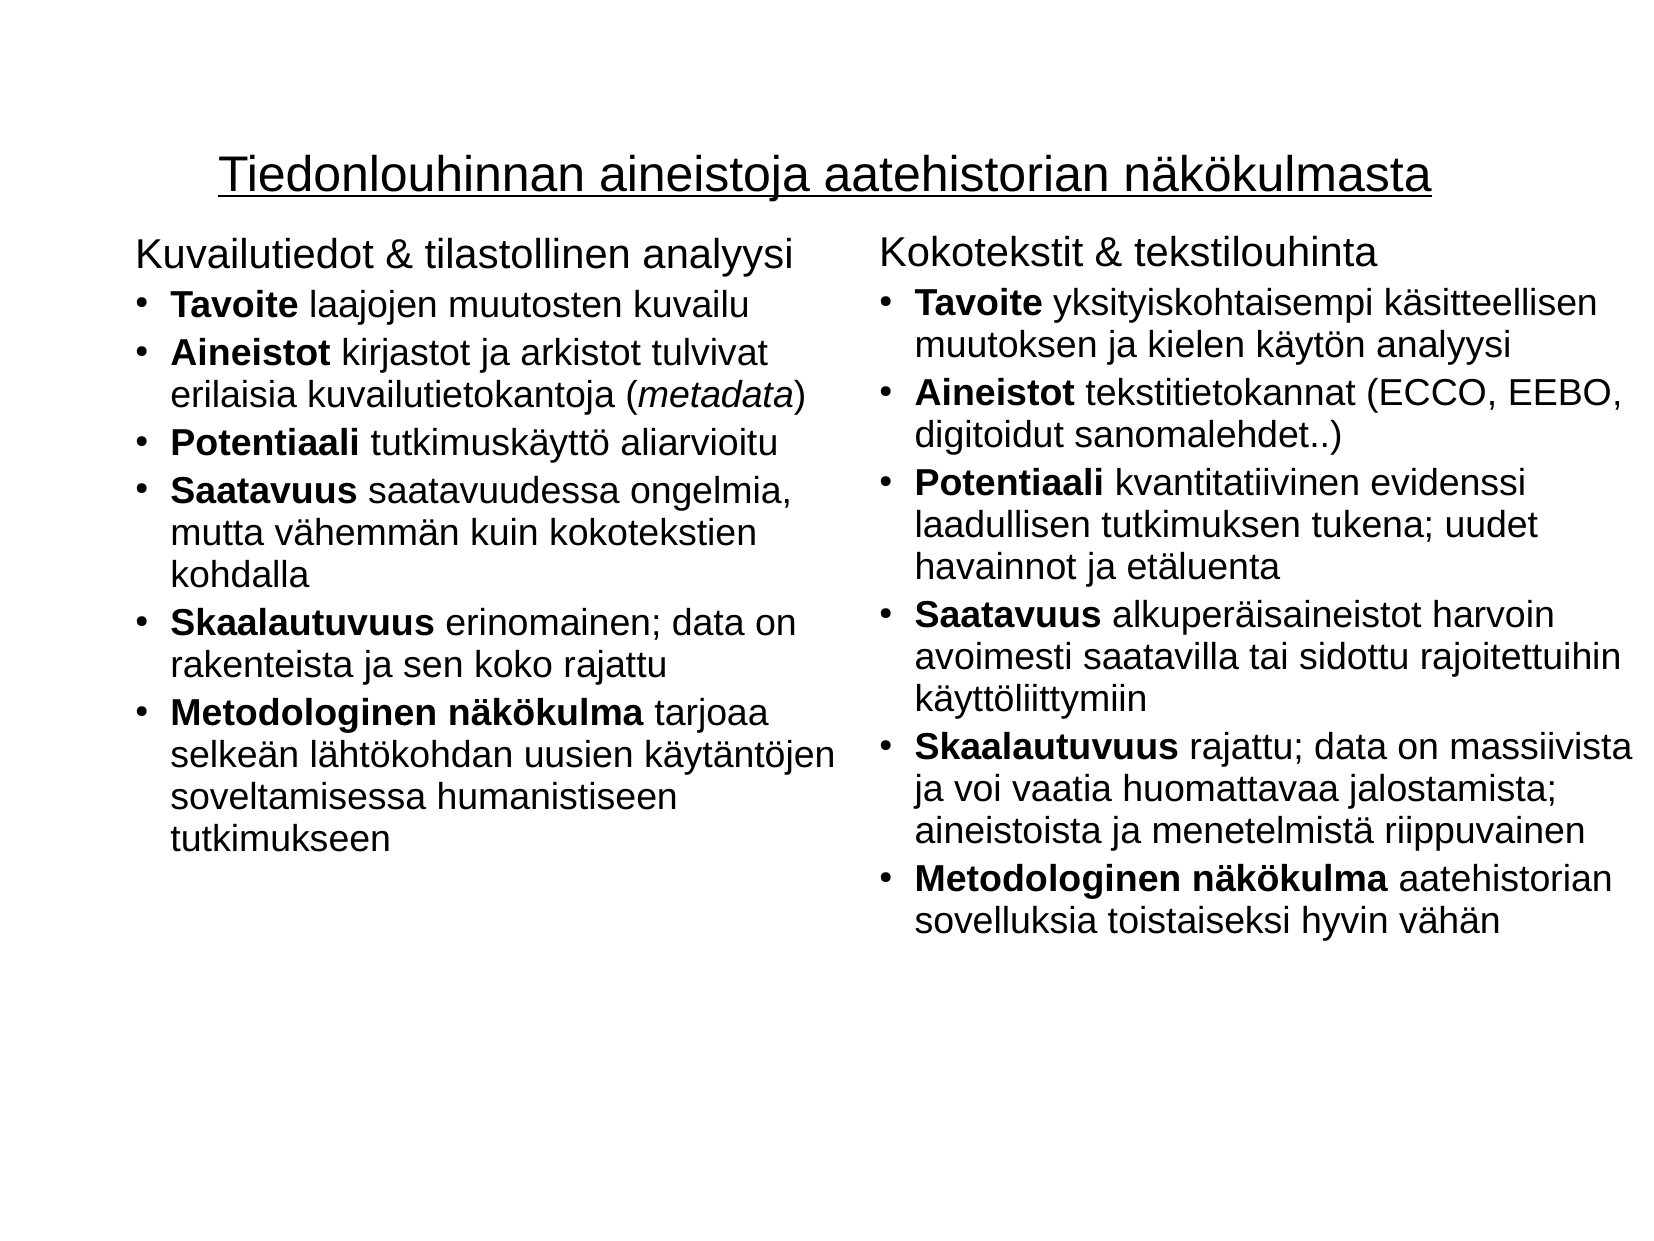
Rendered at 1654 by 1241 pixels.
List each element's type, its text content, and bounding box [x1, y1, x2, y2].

subtitle Kokotekstit & tekstilouhinta Tavoite yksityiskohtaisempi käsitteellisen muutoksen ja kielen käytön analyysi Aineistot tekstitietokannat (ECCO, EEBO, digitoidut sanomalehdet..) Potentiaali kvantitatiivinen evidenssi laadullisen tutkimuksen tukena; uudet havainnot ja etäluenta Saatavuus alkuperäisaineistot harvoin avoimesti saatavilla tai sidottu rajoitettuihin käyttöliittymiin Skaalautuvuus rajattu; data on massiivista ja voi vaatia huomattavaa jalostamista; aineistoista ja menetelmistä riippuvainen Metodologinen näkökulma aatehistorian sovelluksia toistaiseksi hyvin vähän [879, 189, 1636, 982]
text_box Tiedonlouhinnan aineistoja aatehistorian näkökulmasta [75, 136, 1576, 212]
text_box Kuvailutiedot & tilastollinen analyysi Tavoite laajojen muutosten kuvailu Aineistot kirjastot ja arkistot tulvivat erilaisia kuvailutietokantoja (metadata) Potentiaali tutkimuskäyttö aliarvioitu Saatavuus saatavuudessa ongelmia, mutta vähemmän kuin kokotekstien kohdalla Skaalautuvuus erinomainen; data on rakenteista ja sen koko rajattu Metodologinen näkökulma tarjoaa selkeän lähtökohdan uusien käytäntöjen soveltamisessa humanistiseen tutkimukseen [135, 223, 871, 867]
